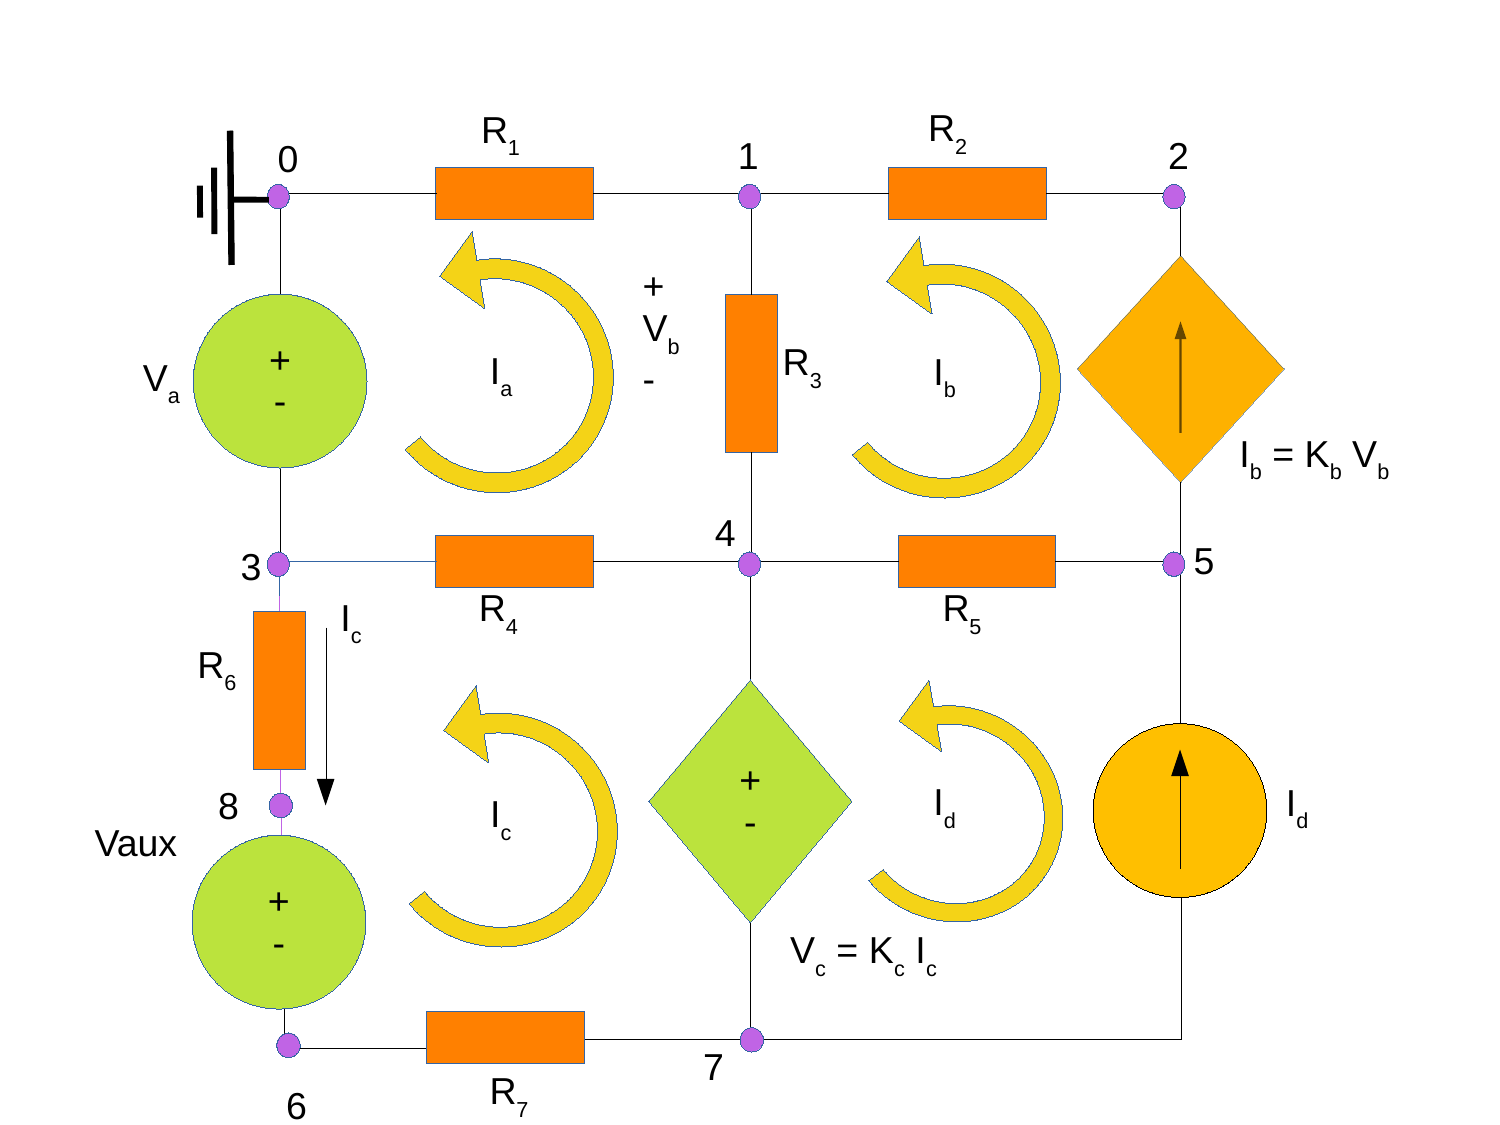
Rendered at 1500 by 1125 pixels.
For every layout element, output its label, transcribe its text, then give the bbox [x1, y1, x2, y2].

text_box 5 [1178, 533, 1289, 639]
text_box [738, 185, 761, 209]
text_box Va [128, 349, 235, 455]
text_box Id [1271, 775, 1475, 881]
text_box [1093, 723, 1267, 898]
text_box Ic [325, 589, 408, 695]
text_box Ib = Kb Vb [1224, 425, 1500, 531]
text_box 4 [699, 505, 751, 568]
text_box [435, 535, 594, 588]
text_box [426, 1011, 585, 1064]
text_box [852, 236, 1061, 499]
text_box [409, 685, 618, 948]
text_box [1077, 255, 1285, 483]
text_box 3 [225, 539, 277, 597]
text_box [267, 184, 290, 209]
text_box [739, 552, 761, 577]
text_box + - [192, 835, 366, 1010]
text_box Vaux [79, 814, 193, 920]
text_box [435, 167, 594, 220]
text_box [277, 551, 290, 577]
text_box [253, 611, 306, 770]
text_box [898, 535, 1056, 588]
text_box Id [918, 774, 1002, 880]
text_box R4 [464, 580, 574, 686]
text_box Vc = Kc Ic [775, 922, 1075, 1028]
text_box [888, 167, 1047, 220]
text_box Ia [475, 342, 577, 461]
text_box R2 [913, 100, 1024, 206]
text_box 2 [1153, 127, 1263, 234]
text_box 8 [203, 778, 254, 836]
text_box R7 [474, 1064, 585, 1125]
text_box 7 [688, 1040, 739, 1096]
text_box R5 [927, 580, 1038, 686]
text_box [1162, 184, 1186, 209]
text_box [735, 294, 778, 453]
text_box + - [199, 294, 368, 469]
text_box R1 [466, 102, 576, 208]
text_box + - [648, 679, 852, 923]
text_box R6 [182, 636, 253, 742]
text_box 6 [271, 1077, 382, 1125]
text_box [740, 1027, 764, 1053]
text_box [405, 231, 614, 493]
text_box R3 [768, 334, 878, 440]
text_box [868, 680, 1063, 922]
text_box [276, 1032, 301, 1058]
text_box Ic [475, 786, 557, 892]
text_box [269, 793, 293, 818]
text_box + Vb - [627, 258, 735, 498]
text_box [1162, 551, 1178, 577]
text_box 0 [262, 131, 373, 237]
text_box 1 [723, 127, 774, 185]
text_box Ib [918, 344, 1002, 450]
